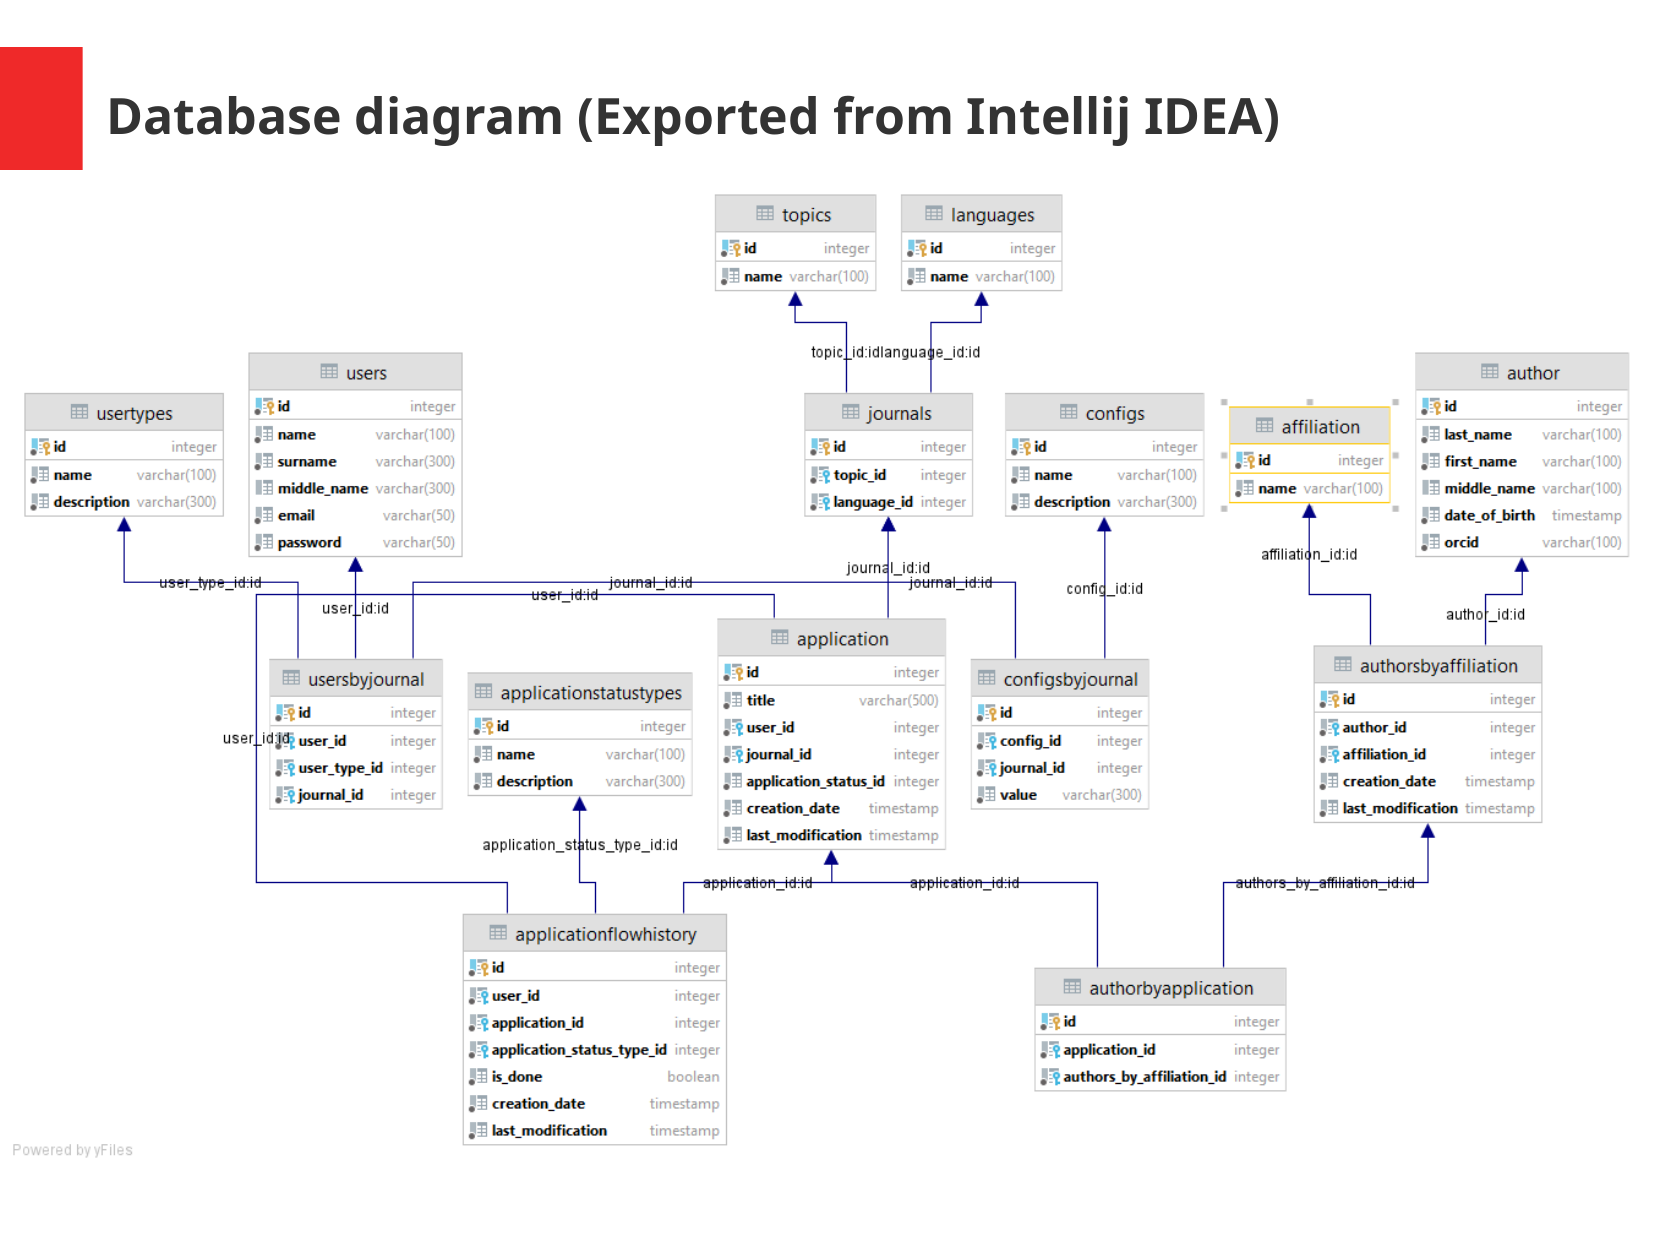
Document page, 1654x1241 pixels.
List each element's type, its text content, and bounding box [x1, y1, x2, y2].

picture [0, 170, 1654, 1170]
title Database diagram (Exported from Intellij IDEA) [106, 0, 1560, 170]
